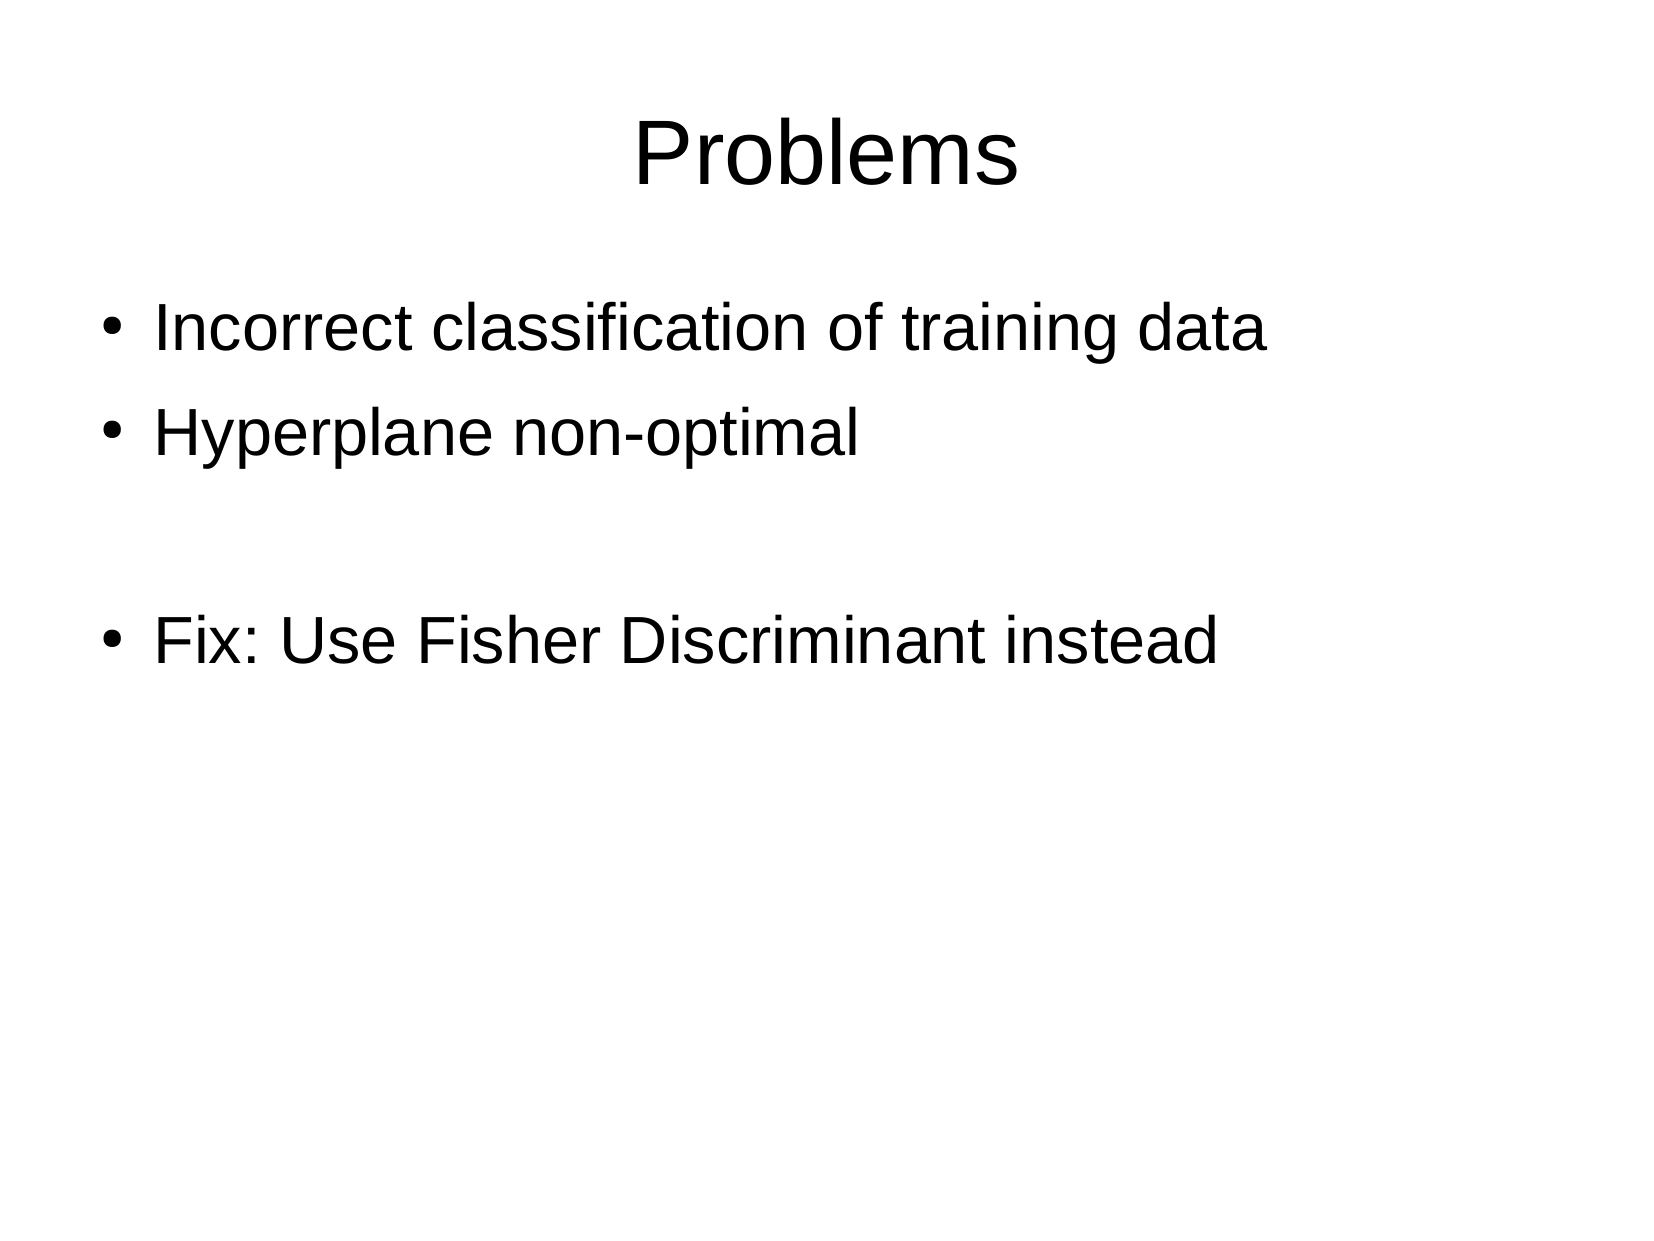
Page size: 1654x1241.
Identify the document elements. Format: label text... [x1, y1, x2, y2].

list Incorrect classification of training data Hyperplane non-optimal Fix: Use Fisher Discriminant instead [82, 290, 1571, 1109]
title Problems [82, 56, 1571, 250]
